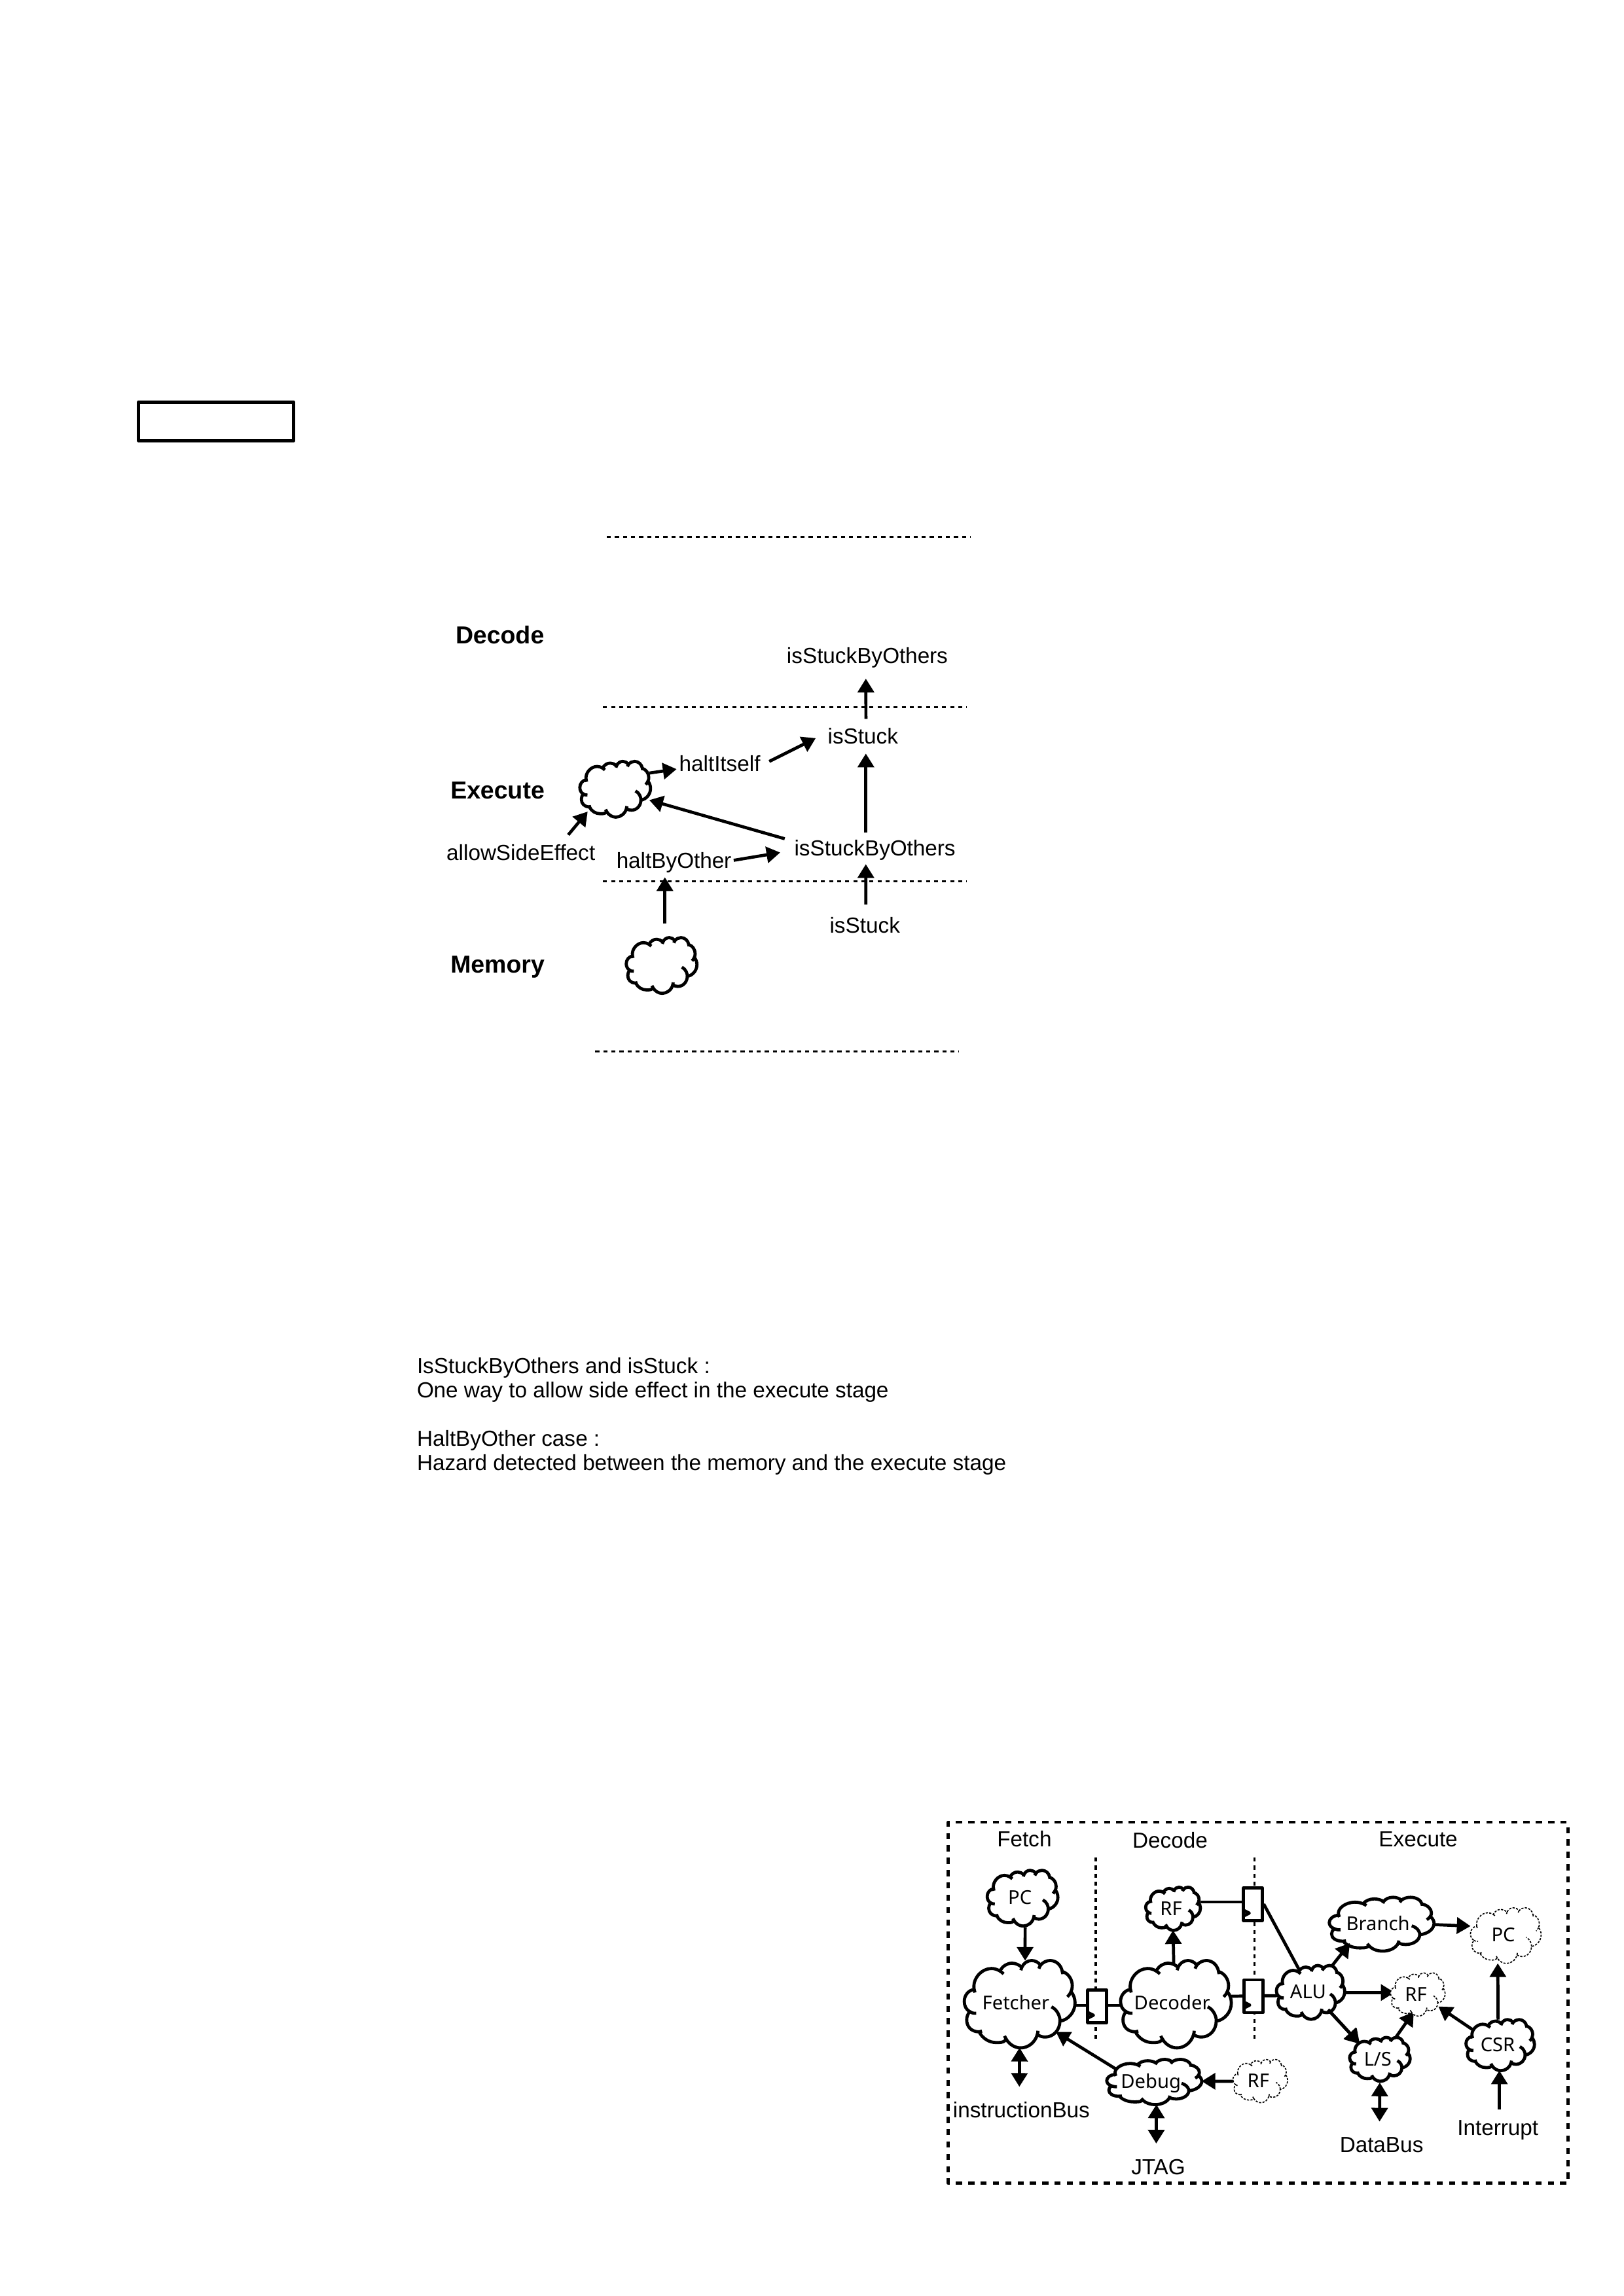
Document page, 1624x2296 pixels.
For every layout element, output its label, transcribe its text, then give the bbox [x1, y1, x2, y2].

text_box Debug [1106, 2059, 1202, 2105]
text_box haltByOther [583, 843, 765, 878]
text_box [579, 761, 651, 817]
text_box Interrupt [1447, 2110, 1548, 2145]
text_box RF [1146, 1887, 1200, 1931]
text_box isStuckByOthers [777, 638, 958, 673]
text_box [138, 402, 294, 441]
text_box Execute [1363, 1822, 1474, 1857]
text_box instructionBus [943, 2092, 1100, 2127]
text_box haltItself [641, 746, 799, 781]
text_box JTAG [1111, 2149, 1206, 2184]
text_box isStuck [784, 719, 941, 753]
text_box Execute [441, 771, 554, 809]
text_box PC [987, 1870, 1058, 1926]
text_box [1087, 1990, 1107, 2023]
text_box ALU [1276, 1965, 1345, 2020]
text_box RF [1233, 2059, 1288, 2103]
text_box [1243, 1888, 1263, 1921]
text_box Decode [1123, 1823, 1218, 1858]
text_box Decoder [1120, 1960, 1232, 2048]
text_box RF [1390, 1973, 1445, 2017]
text_box allowSideEffect [437, 835, 605, 870]
text_box PC [1470, 1907, 1542, 1964]
text_box isStuck [786, 908, 943, 942]
text_box isStuckByOthers [784, 831, 965, 865]
text_box Memory [441, 945, 554, 983]
text_box CSR [1466, 2019, 1535, 2071]
text_box Decode [446, 617, 554, 655]
text_box Fetcher [964, 1960, 1075, 2048]
text_box DataBus [1330, 2127, 1434, 2162]
text_box [626, 937, 697, 994]
text_box L/S [1349, 2037, 1411, 2081]
text_box Fetch [987, 1821, 1062, 1856]
text_box Branch [1329, 1897, 1434, 1952]
text_box [1244, 1979, 1263, 2013]
text_box IsStuckByOthers and isStuck : One way to allow side effect in the execute stage HaltByOther case : Hazard detected between the memory and the execute stage [407, 1349, 1017, 1529]
